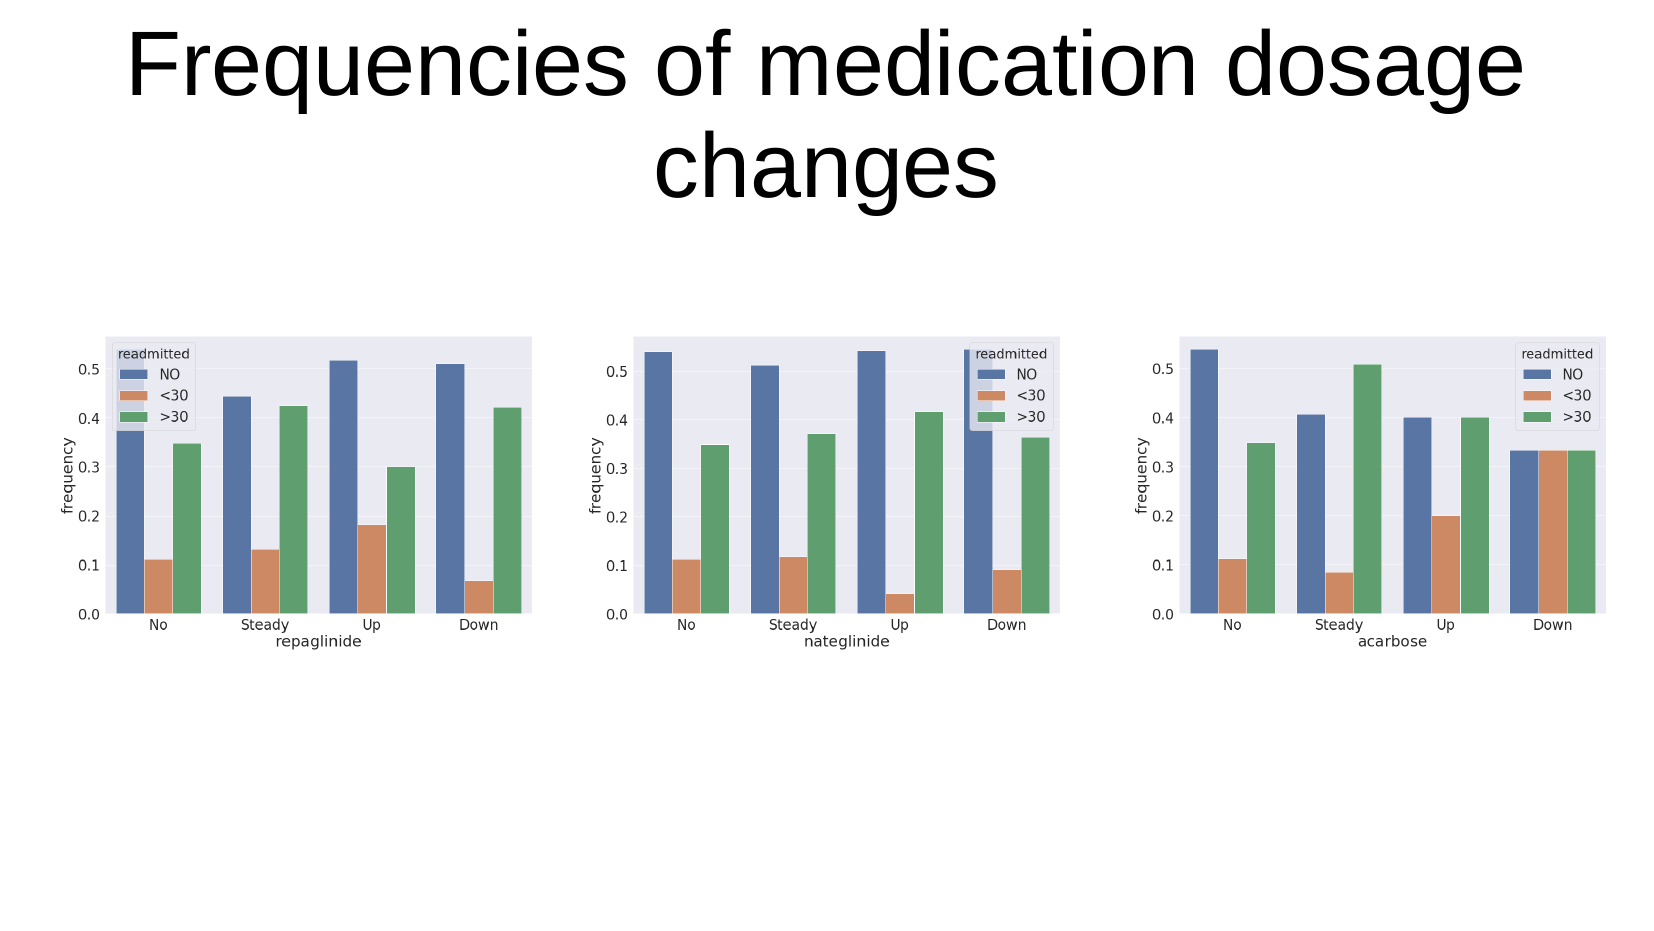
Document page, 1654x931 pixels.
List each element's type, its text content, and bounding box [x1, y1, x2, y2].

title Frequencies of medication dosage changes [82, 12, 1571, 218]
picture [57, 329, 538, 653]
picture [585, 329, 1066, 653]
picture [1131, 329, 1612, 653]
